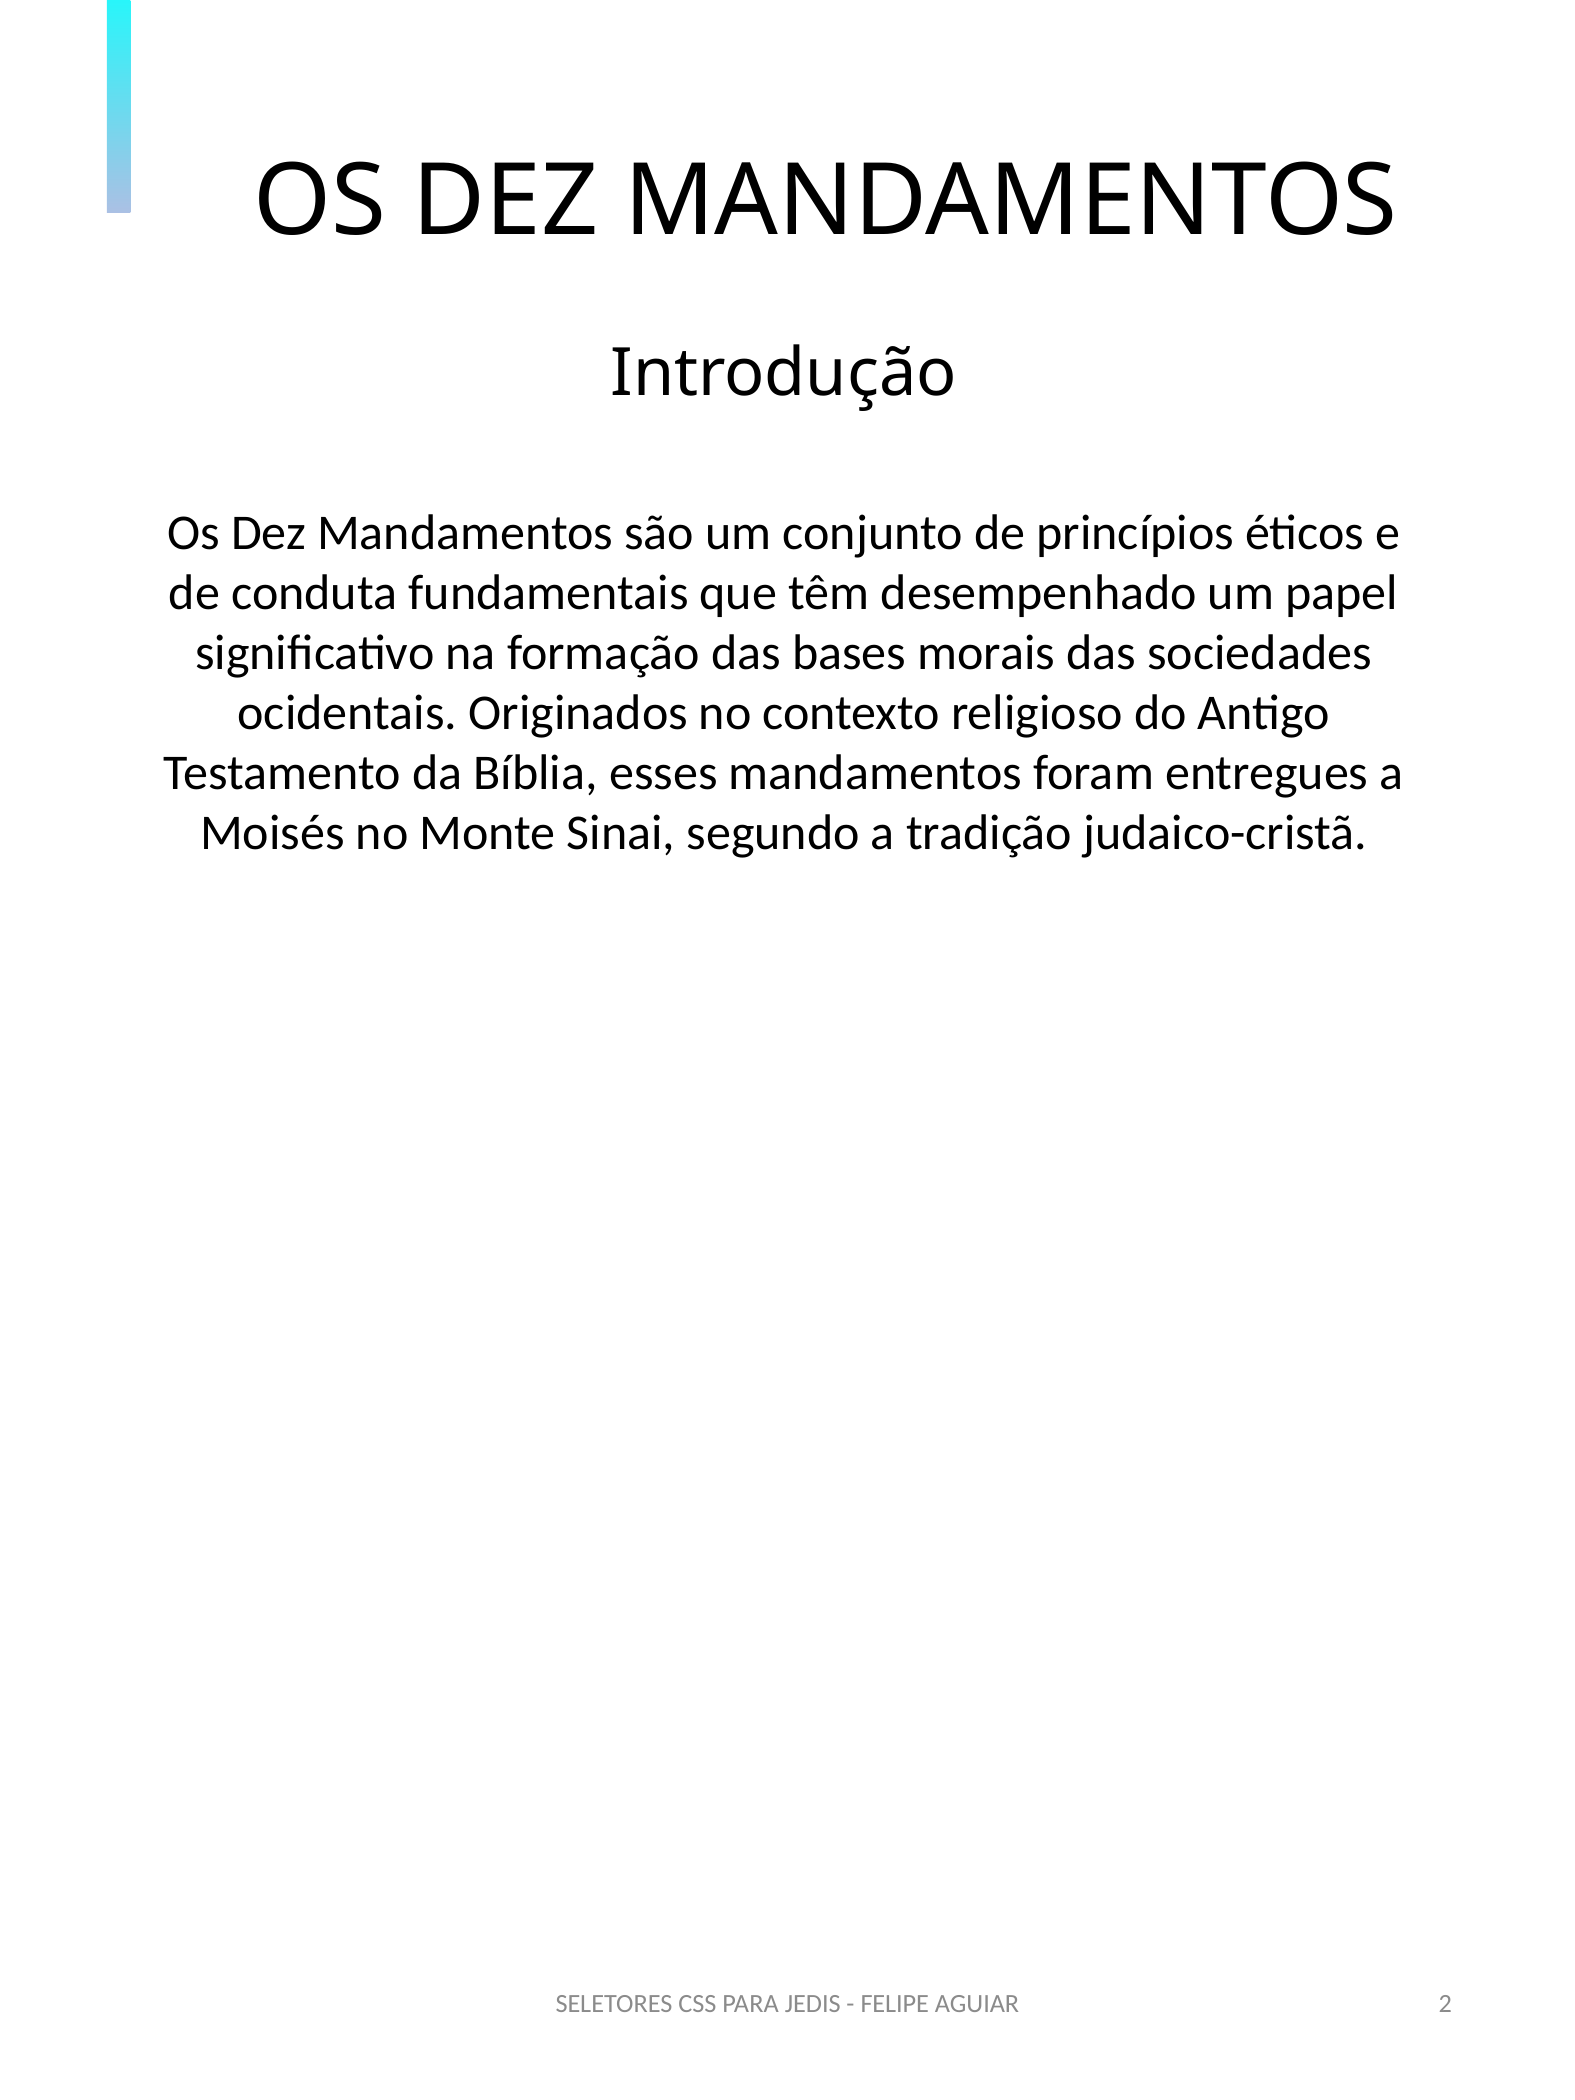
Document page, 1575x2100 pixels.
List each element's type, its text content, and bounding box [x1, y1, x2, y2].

text_box [106, 0, 131, 213]
text_box OS DEZ MANDAMENTOS [29, 127, 1575, 263]
text_box Os Dez Mandamentos são um conjunto de princípios éticos e de conduta fundamentais que têm desempenhado um papel significativo na formação das bases morais das sociedades ocidentais. Originados no contexto religioso do Antigo Testamento da Bíblia, esses mandamentos foram entregues a Moisés no Monte Sinai, segundo a tradição judaico-cristã. [142, 491, 1426, 867]
text_box Introdução [142, 321, 1426, 417]
